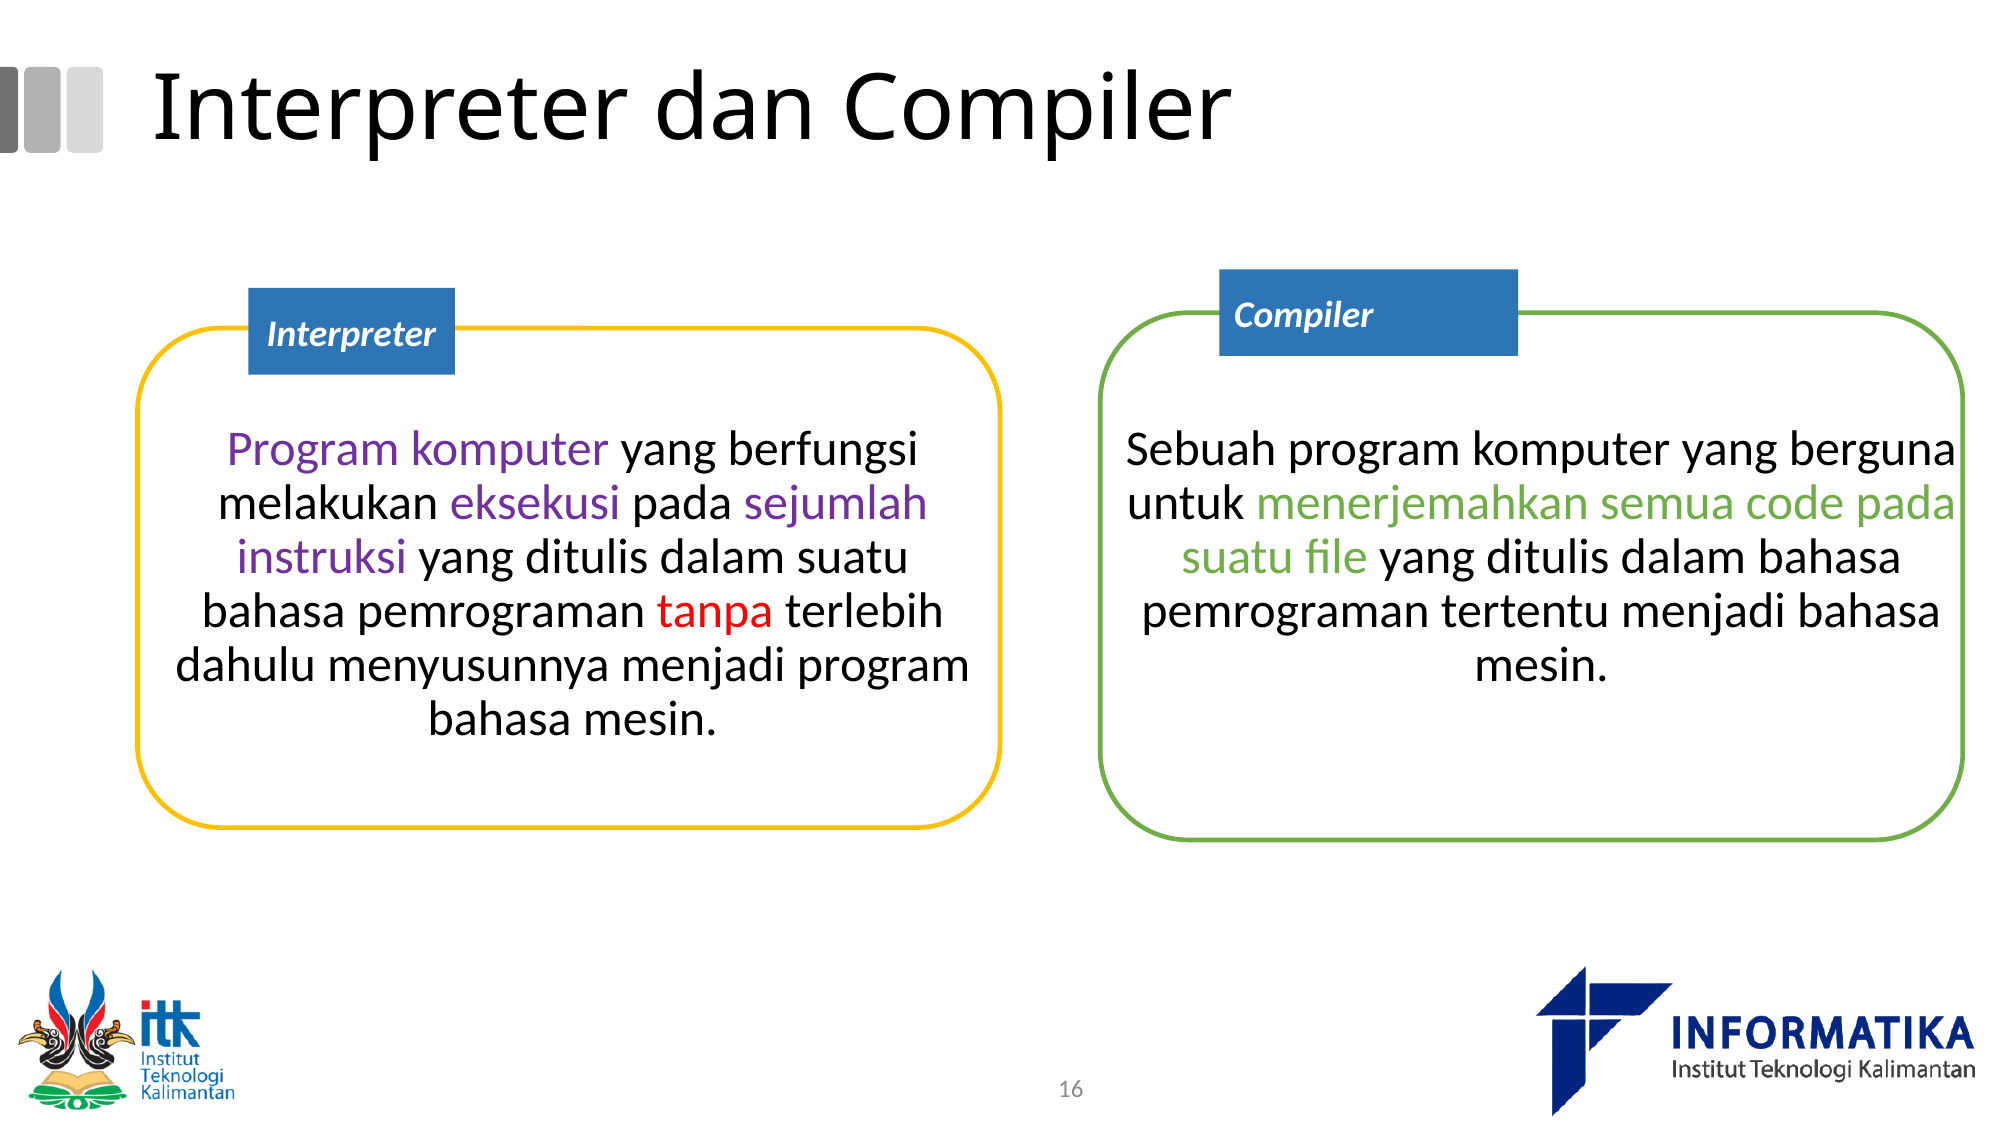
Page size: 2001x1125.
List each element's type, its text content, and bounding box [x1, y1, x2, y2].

text_box Sebuah program komputer yang berguna untuk menerjemahkan semua code pada suatu file yang ditulis dalam bahasa pemrograman tertentu menjadi bahasa mesin. [1110, 414, 1973, 771]
text_box [154, 795, 983, 828]
picture [0, 935, 253, 1125]
text_box Compiler [1219, 269, 1519, 356]
list Program komputer yang berfungsi melakukan eksekusi pada sejumlah instruksi yang ditulis dalam suatu bahasa pemrograman tanpa terlebih dahulu menyusunnya menjadi program bahasa mesin. [145, 414, 1000, 795]
text_box [137, 328, 1000, 779]
title Interpreter dan Compiler [137, 1, 1863, 219]
picture [1534, 965, 1976, 1118]
text_box Interpreter [248, 287, 455, 375]
